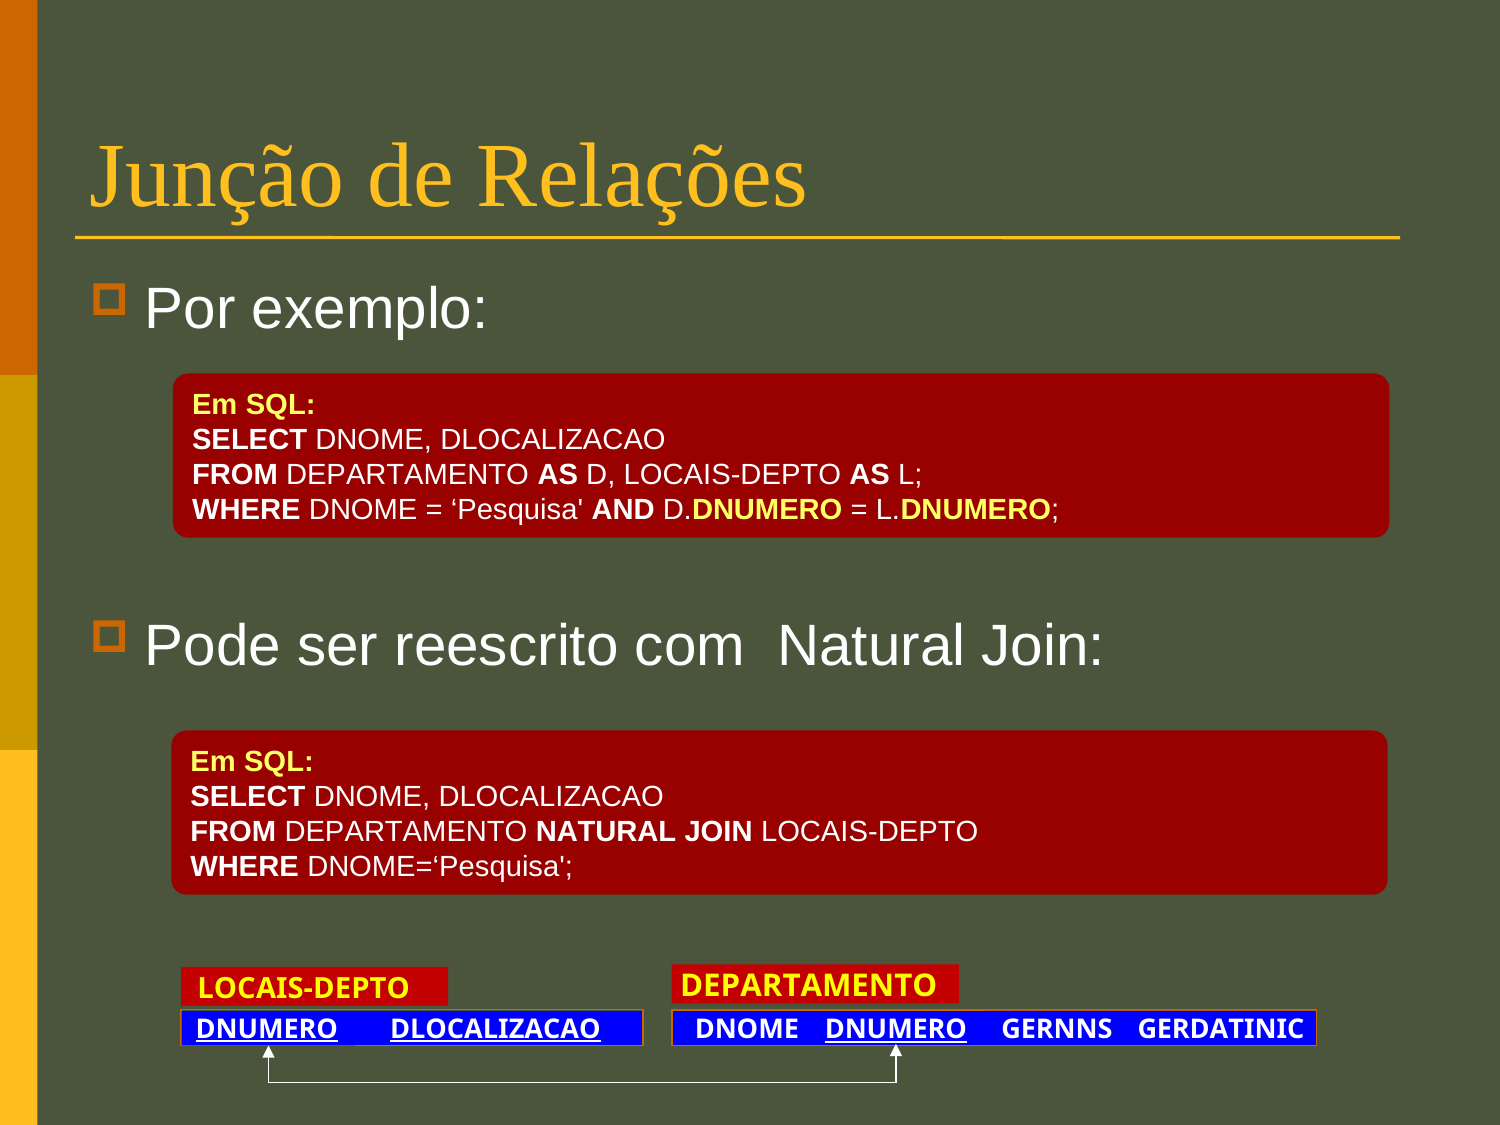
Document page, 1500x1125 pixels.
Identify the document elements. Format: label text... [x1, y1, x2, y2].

text_box DLOCALIZACAO [356, 1011, 642, 1045]
text_box DEPARTAMENTO [671, 964, 959, 1004]
text_box [672, 1010, 1317, 1046]
text_box LOCAIS-DEPTO [181, 966, 449, 1006]
text_box Em SQL: SELECT DNOME, DLOCALIZACAO FROM DEPARTAMENTO NATURAL JOIN LOCAIS-DEPTO WHERE DNOME=‘Pesquisa'; [171, 730, 1388, 895]
text_box DNUMERO [181, 1011, 356, 1046]
text_box DNUMERO [809, 1011, 983, 1044]
text_box GERDATINIC [1126, 1010, 1316, 1045]
text_box DNOME [673, 1011, 809, 1044]
text_box GERNNS [984, 1010, 1126, 1045]
text_box Em SQL: SELECT DNOME, DLOCALIZACAO FROM DEPARTAMENTO AS D, LOCAIS-DEPTO AS L; WHERE DNOME = ‘Pesquisa' AND D.DNUMERO = L.DNUMERO; [172, 373, 1390, 538]
title Junção de Relações [75, 45, 1426, 233]
list Por exemplo: Pode ser reescrito com Natural Join: [75, 262, 1426, 1006]
